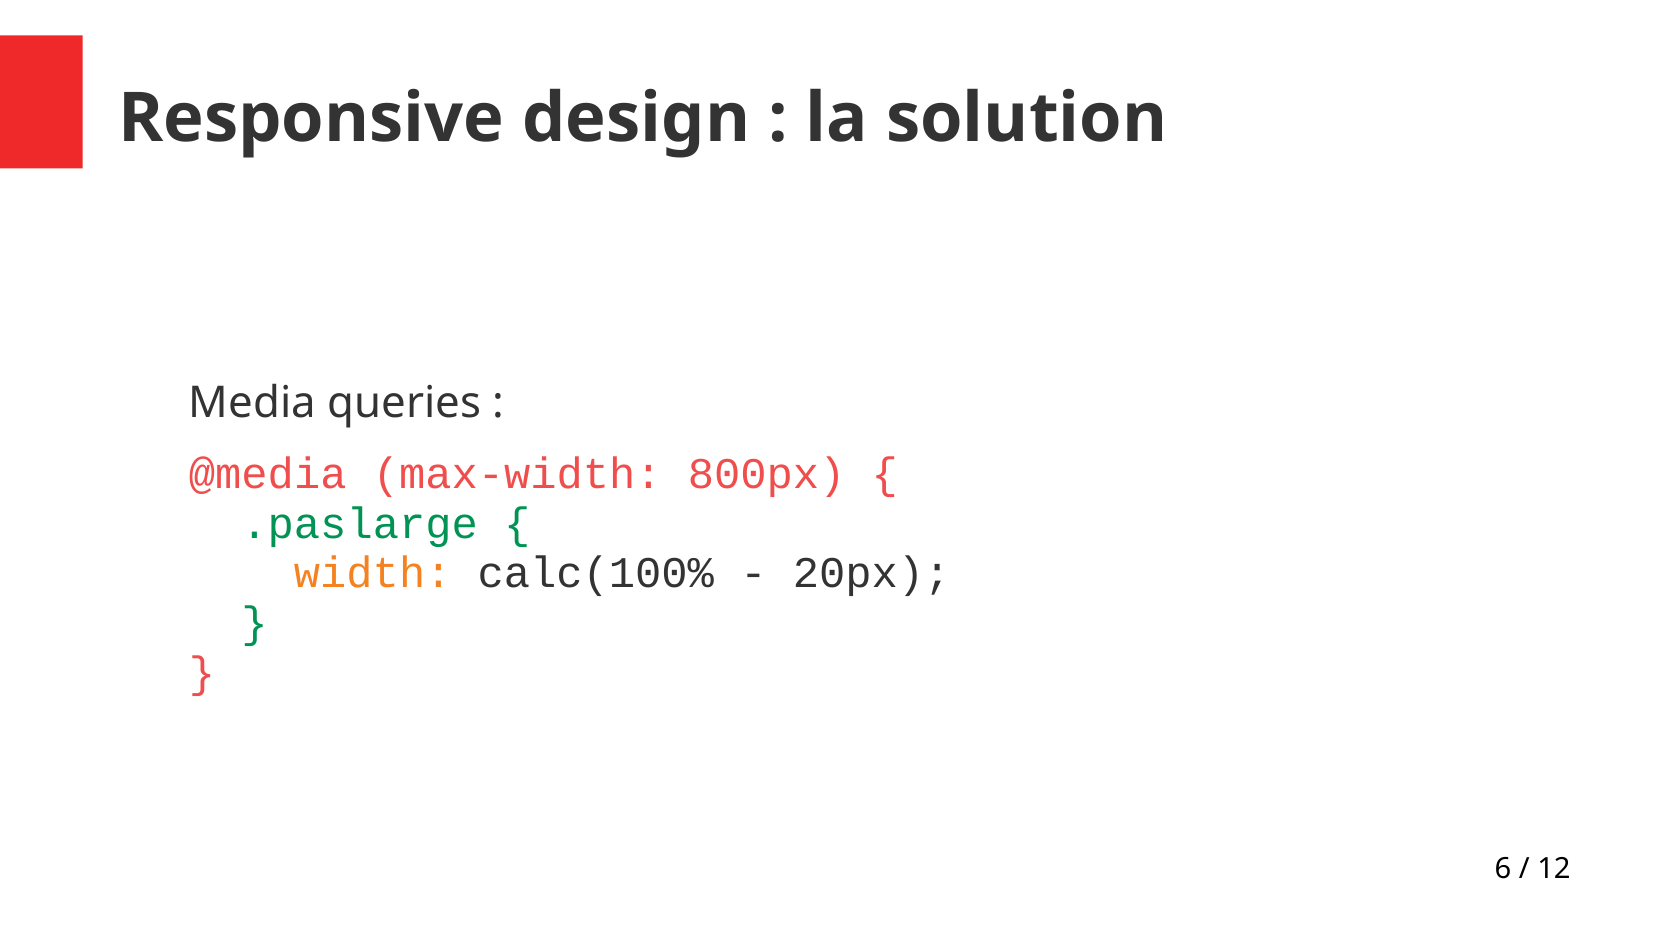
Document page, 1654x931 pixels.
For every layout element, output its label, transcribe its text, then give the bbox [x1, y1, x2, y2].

title Responsive design : la solution [118, 37, 1571, 193]
list Media queries : @media (max-width: 800px) { .paslarge { width: calc(100% - 20px); } } [118, 265, 1536, 806]
